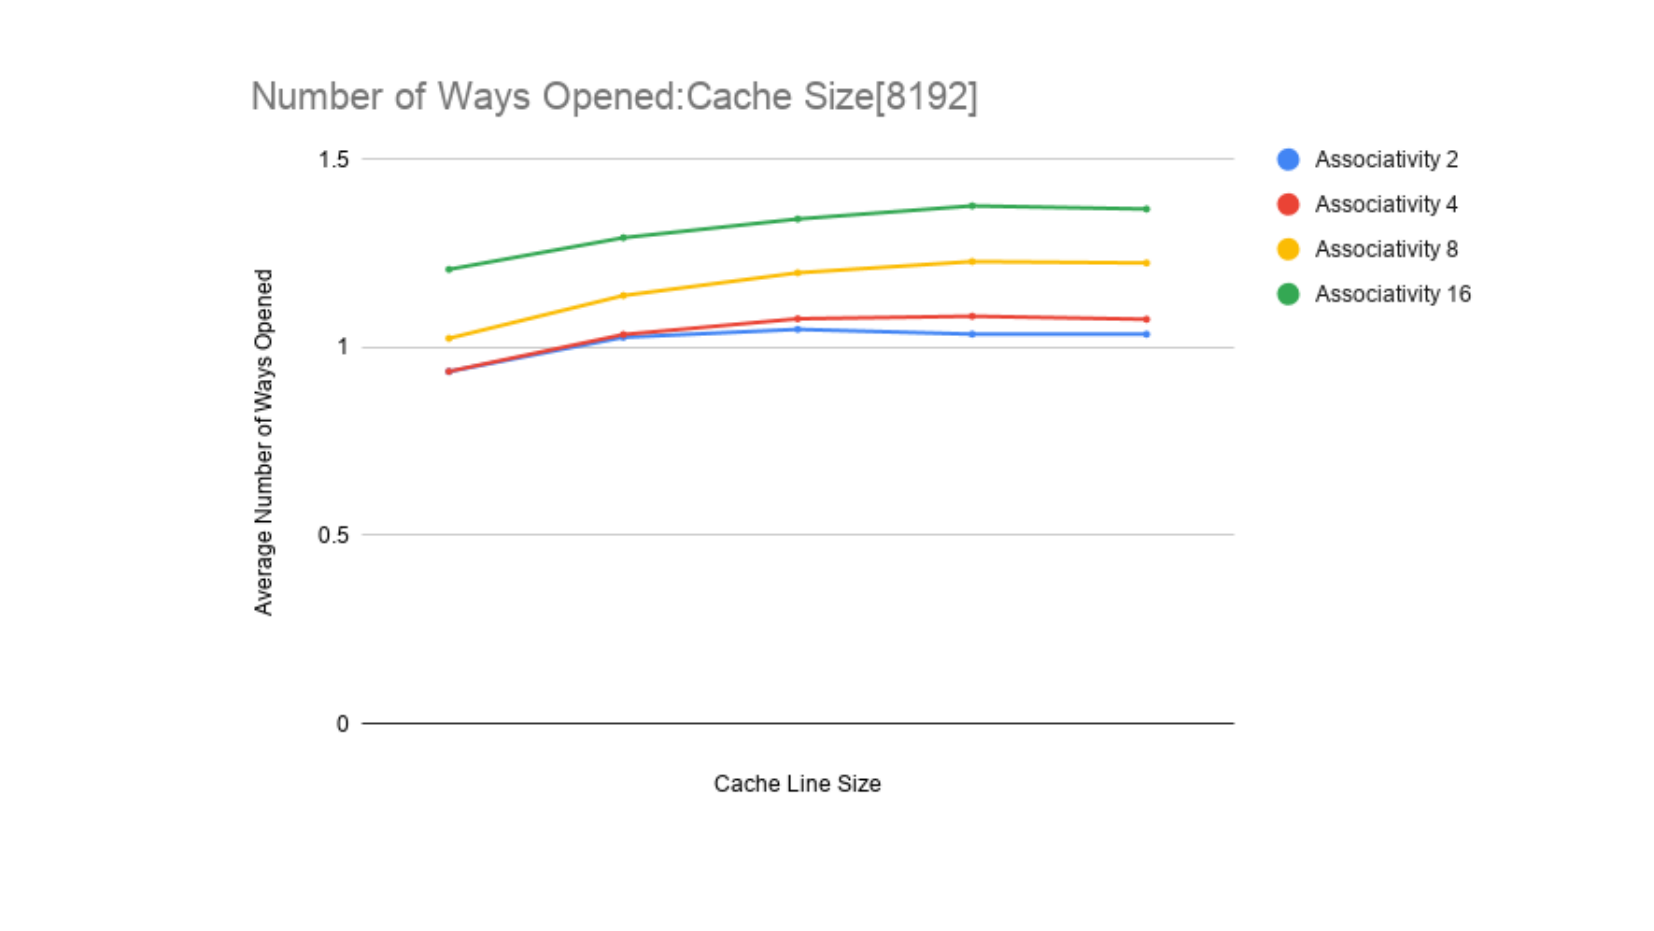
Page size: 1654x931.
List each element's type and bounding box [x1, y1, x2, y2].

picture [212, 35, 1512, 837]
